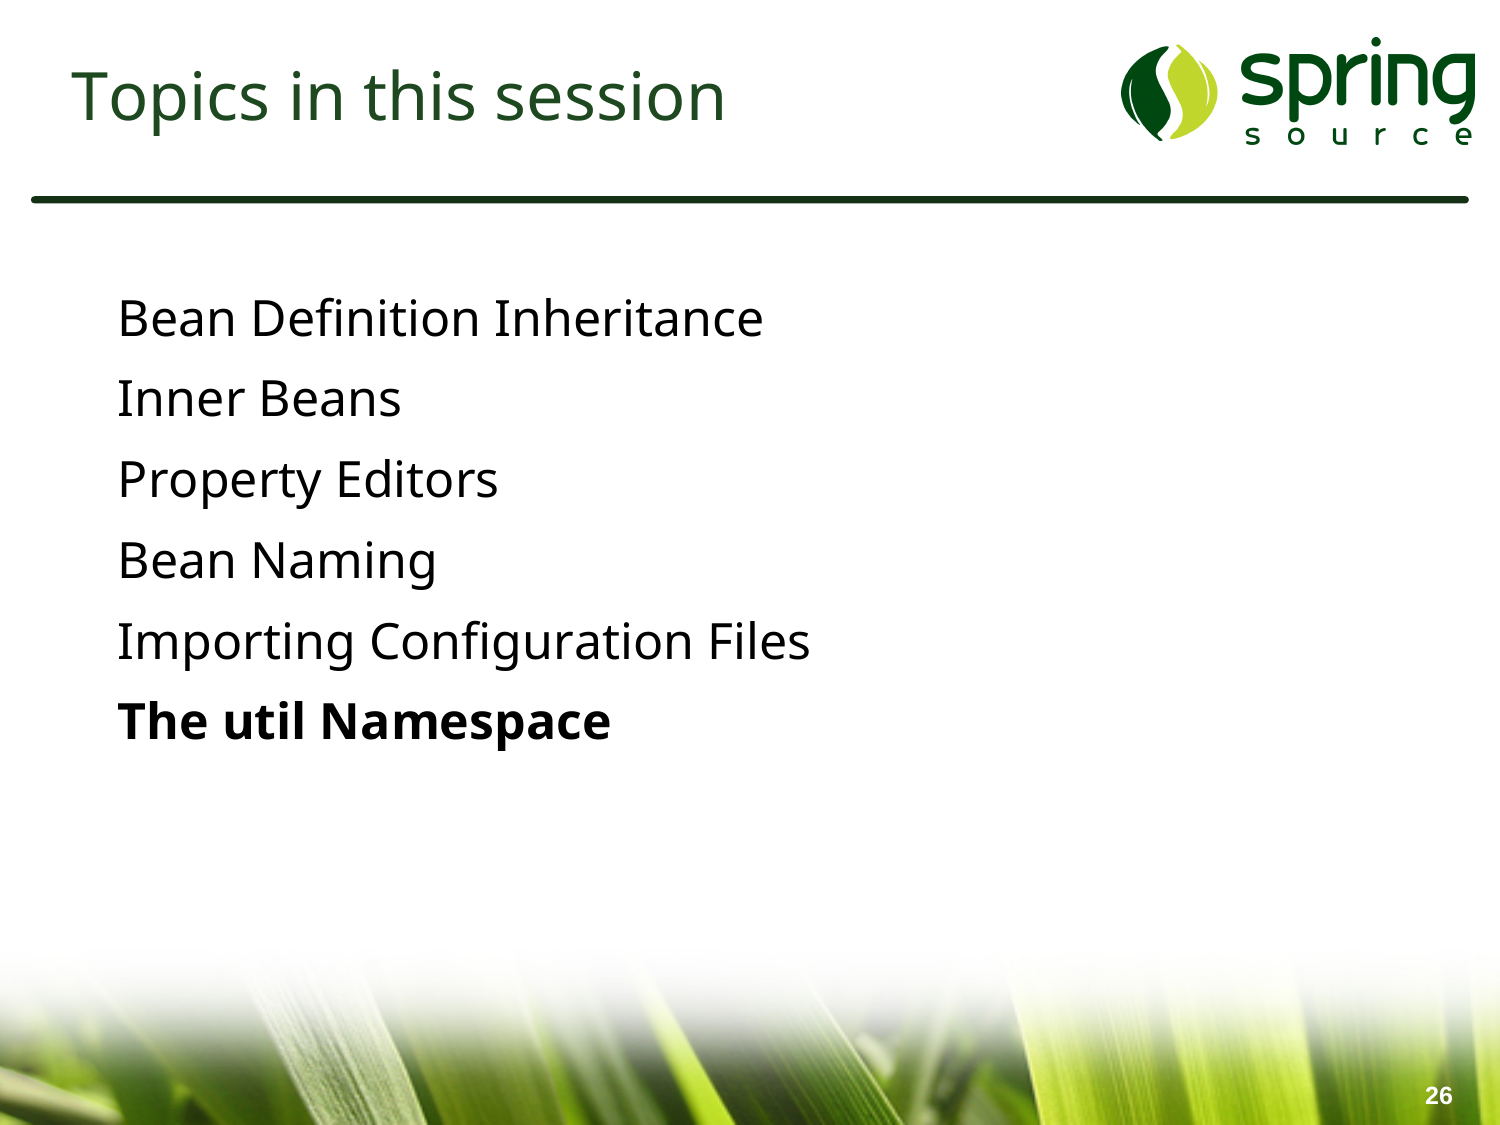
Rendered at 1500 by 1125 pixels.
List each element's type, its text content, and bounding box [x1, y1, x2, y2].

picture [1121, 37, 1475, 145]
list Bean Definition Inheritance Inner Beans Property Editors Bean Naming Importing Configuration Files The util Namespace [103, 275, 1394, 938]
title Topics in this session [56, 13, 1089, 176]
picture [0, 944, 1500, 1125]
